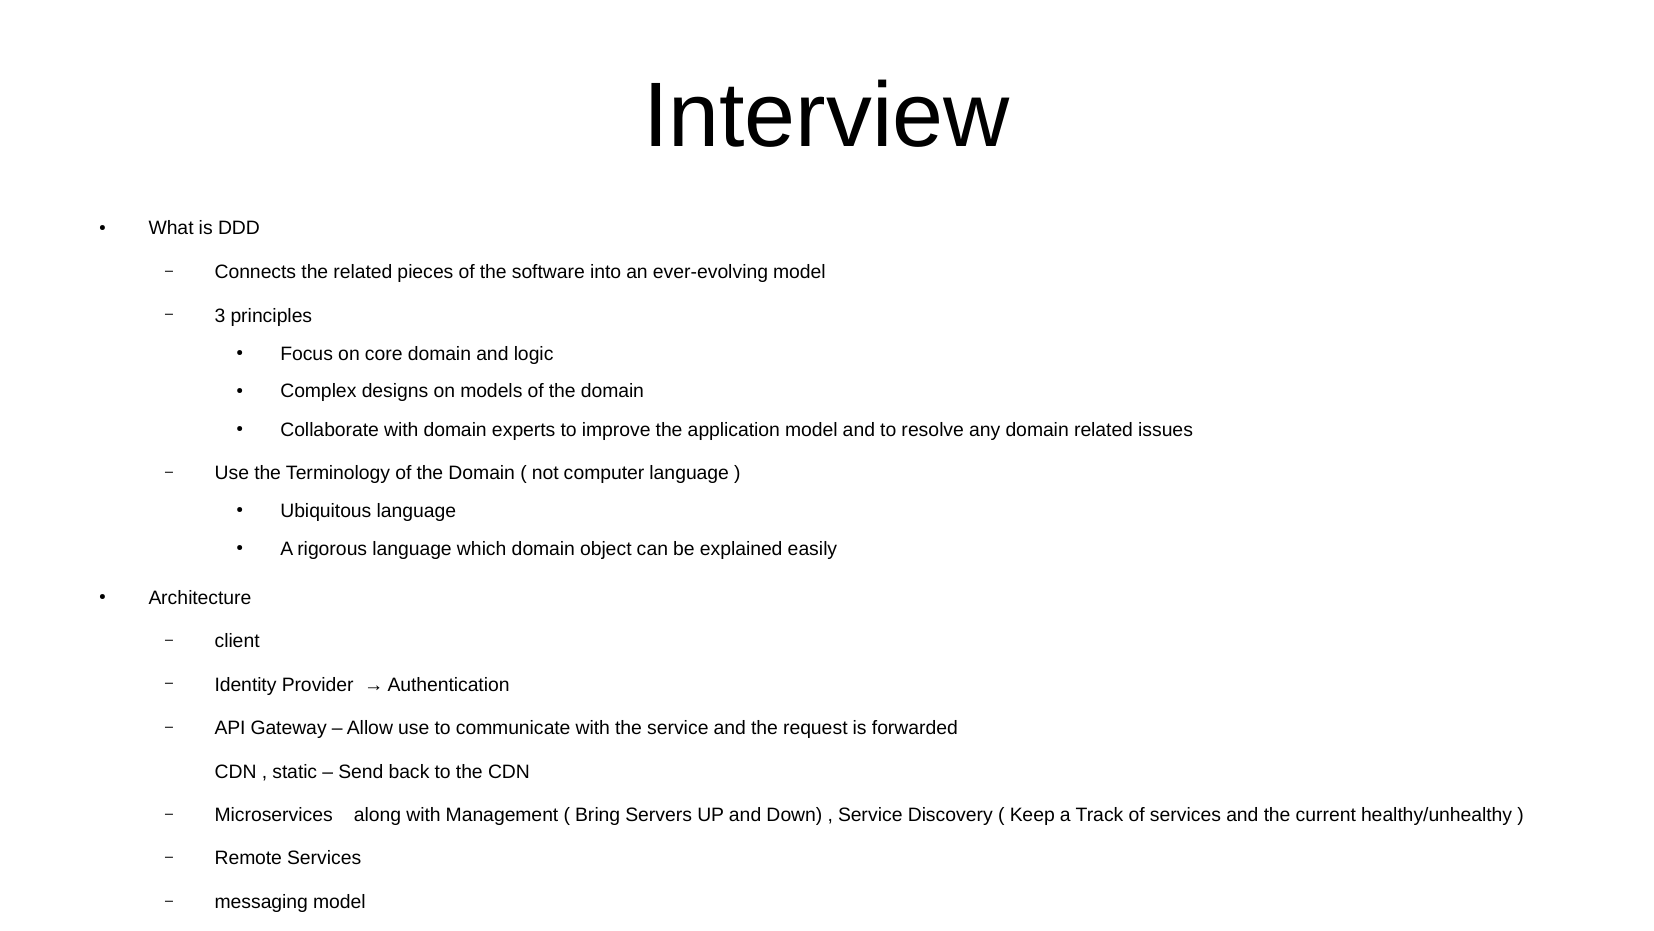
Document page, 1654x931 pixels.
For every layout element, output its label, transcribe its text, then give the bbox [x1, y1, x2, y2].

list What is DDD Connects the related pieces of the software into an ever-evolving model 3 principles Focus on core domain and logic Complex designs on models of the domain Collaborate with domain experts to improve the application model and to resolve any domain related issues Use the Terminology of the Domain ( not computer language ) Ubiquitous language A rigorous language which domain object can be explained easily Architecture client Identity Provider → Authentication API Gateway – Allow use to communicate with the service and the request is forwarded CDN , static – Send back to the CDN Microservices along with Management ( Bring Servers UP and Down) , Service Discovery ( Keep a Track of services and the current healthy/unhealthy ) Remote Services messaging model [82, 217, 1636, 916]
title Interview [82, 37, 1571, 193]
